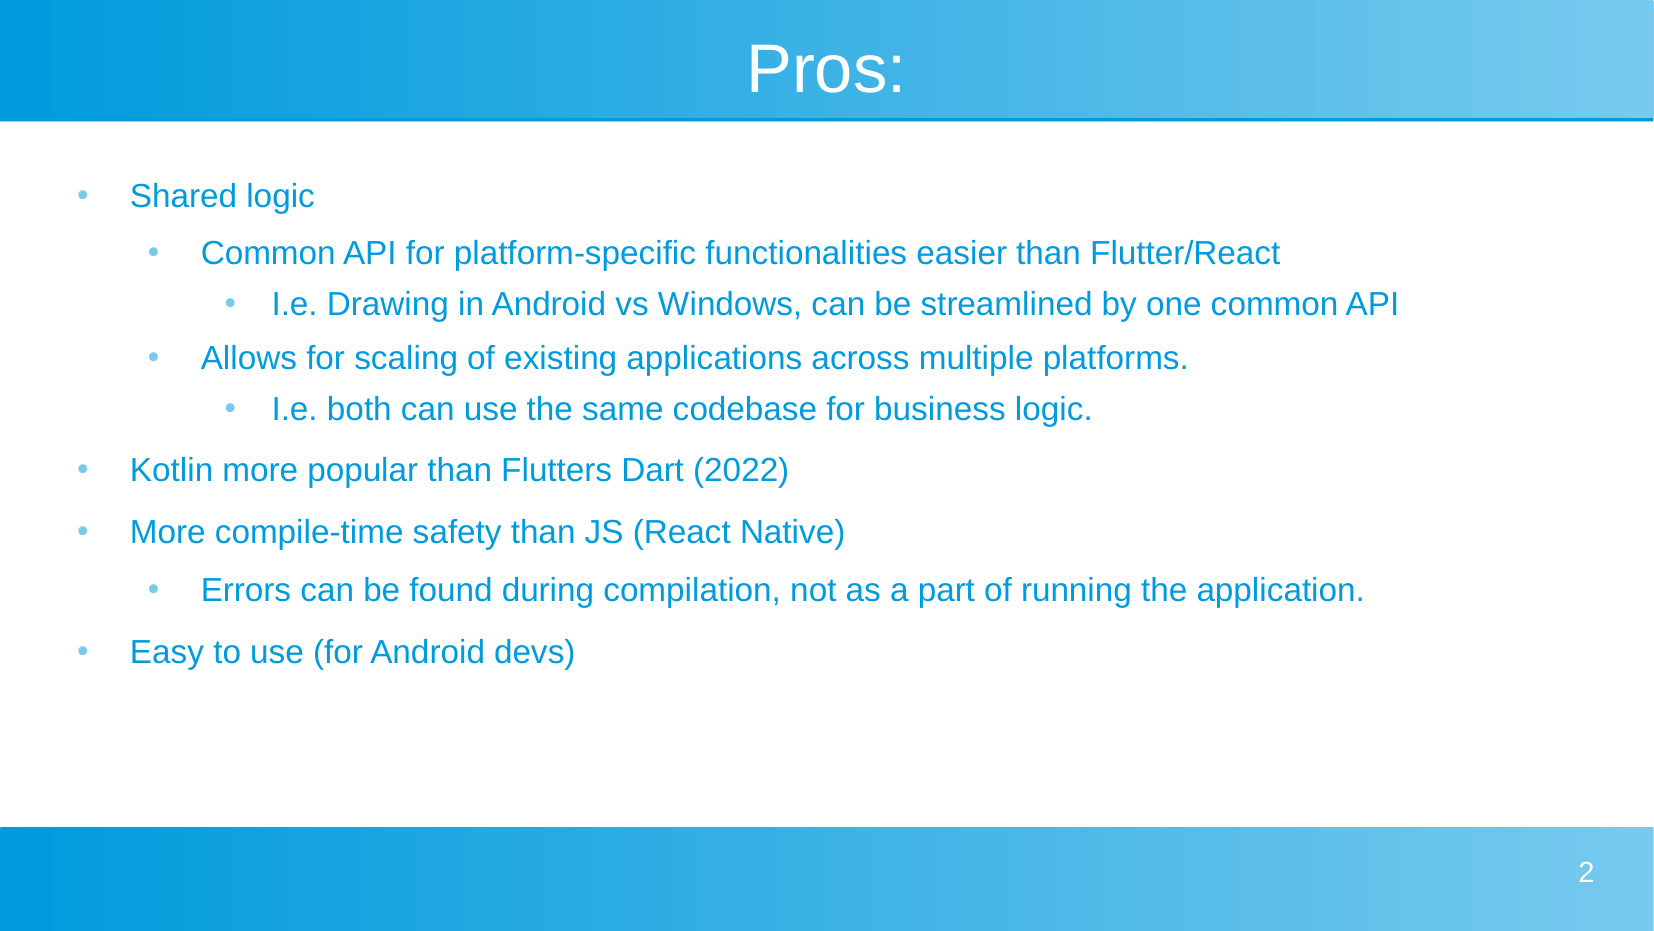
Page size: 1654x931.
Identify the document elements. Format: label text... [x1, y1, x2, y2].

title Pros: [59, 29, 1595, 108]
list Shared logic Common API for platform-specific functionalities easier than Flutter/React I.e. Drawing in Android vs Windows, can be streamlined by one common API Allows for scaling of existing applications across multiple platforms. I.e. both can use the same codebase for business logic. Kotlin more popular than Flutters Dart (2022) More compile-time safety than JS (React Native) Errors can be found during compilation, not as a part of running the application. Easy to use (for Android devs) [59, 177, 1595, 768]
